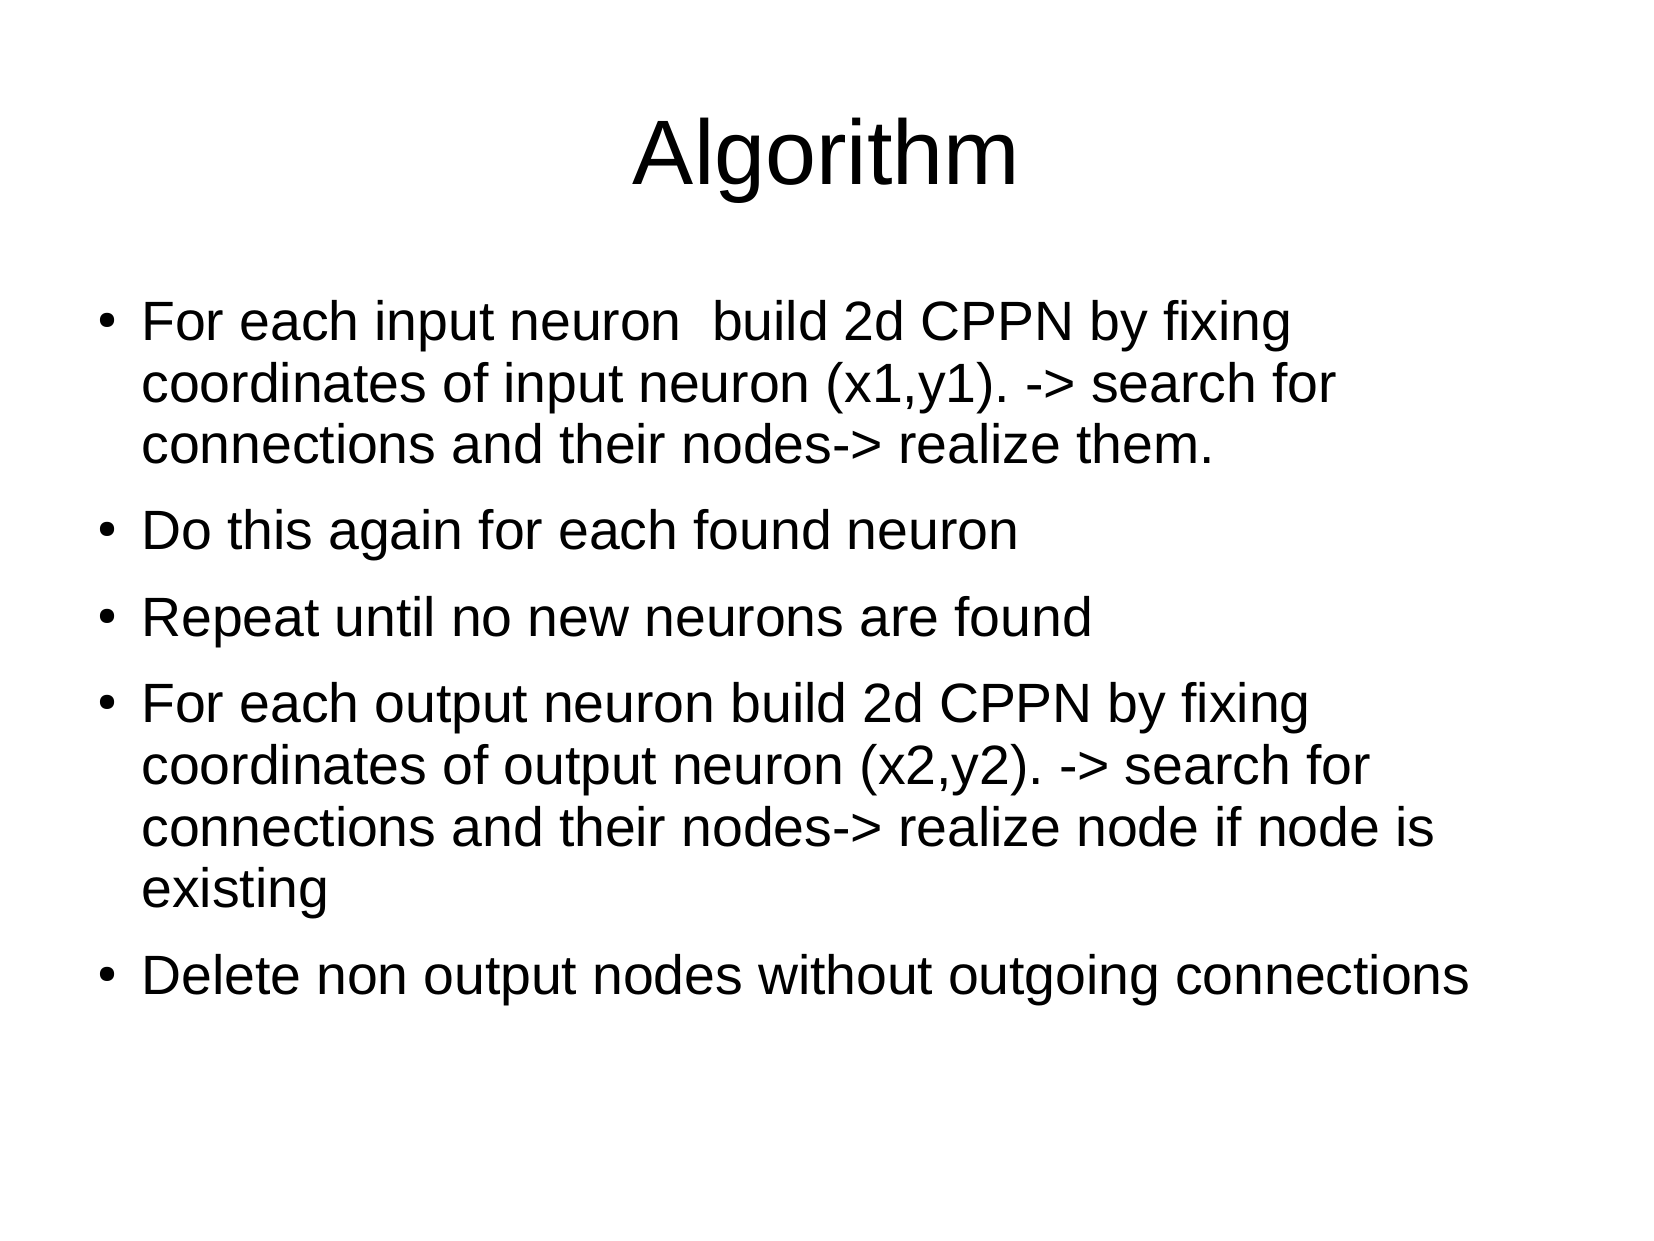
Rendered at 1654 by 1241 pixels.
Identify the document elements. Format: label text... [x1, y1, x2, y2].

title Algorithm [82, 49, 1571, 257]
list For each input neuron build 2d CPPN by fixing coordinates of input neuron (x1,y1). -> search for connections and their nodes-> realize them. Do this again for each found neuron Repeat until no new neurons are found For each output neuron build 2d CPPN by fixing coordinates of output neuron (x2,y2). -> search for connections and their nodes-> realize node if node is existing Delete non output nodes without outgoing connections [82, 290, 1571, 1010]
